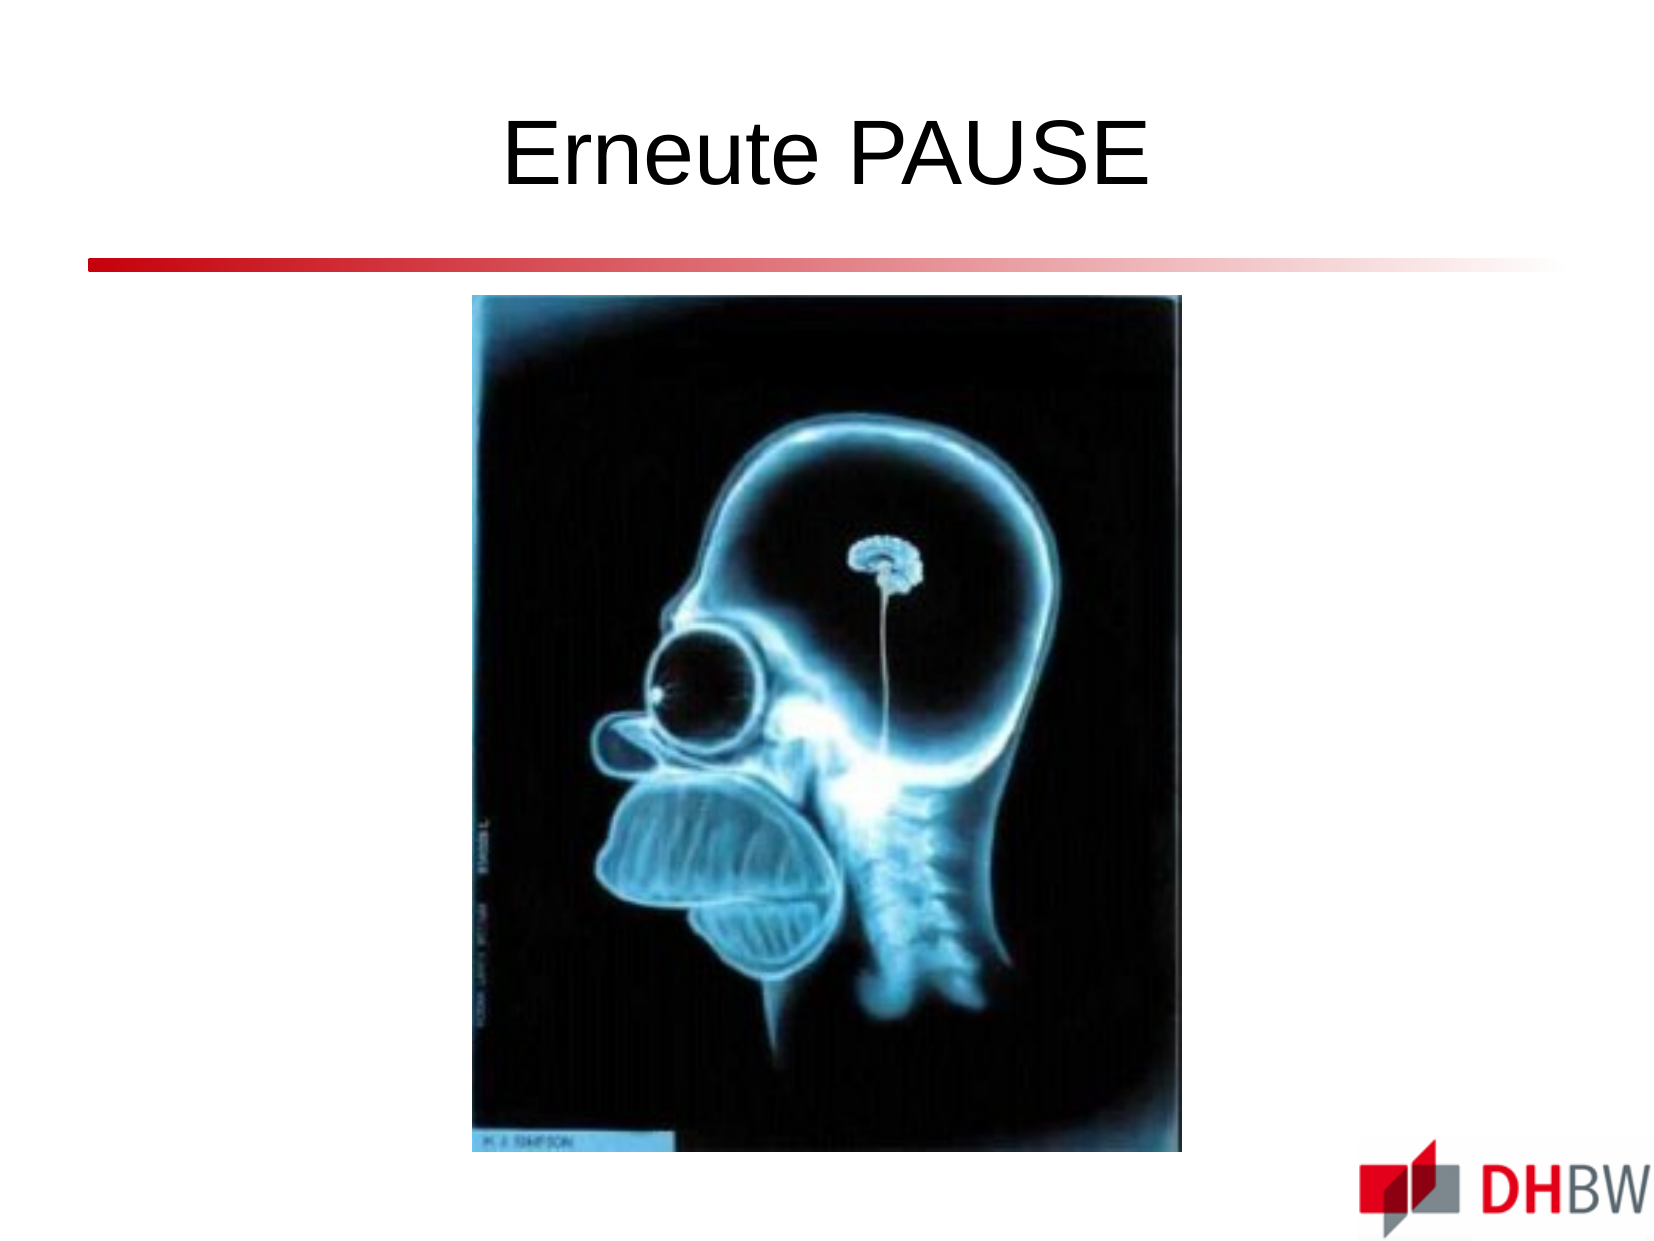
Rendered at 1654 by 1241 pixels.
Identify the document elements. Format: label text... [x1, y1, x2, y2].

picture [1358, 1137, 1652, 1241]
title Erneute PAUSE [82, 56, 1571, 250]
picture [472, 295, 1182, 1152]
